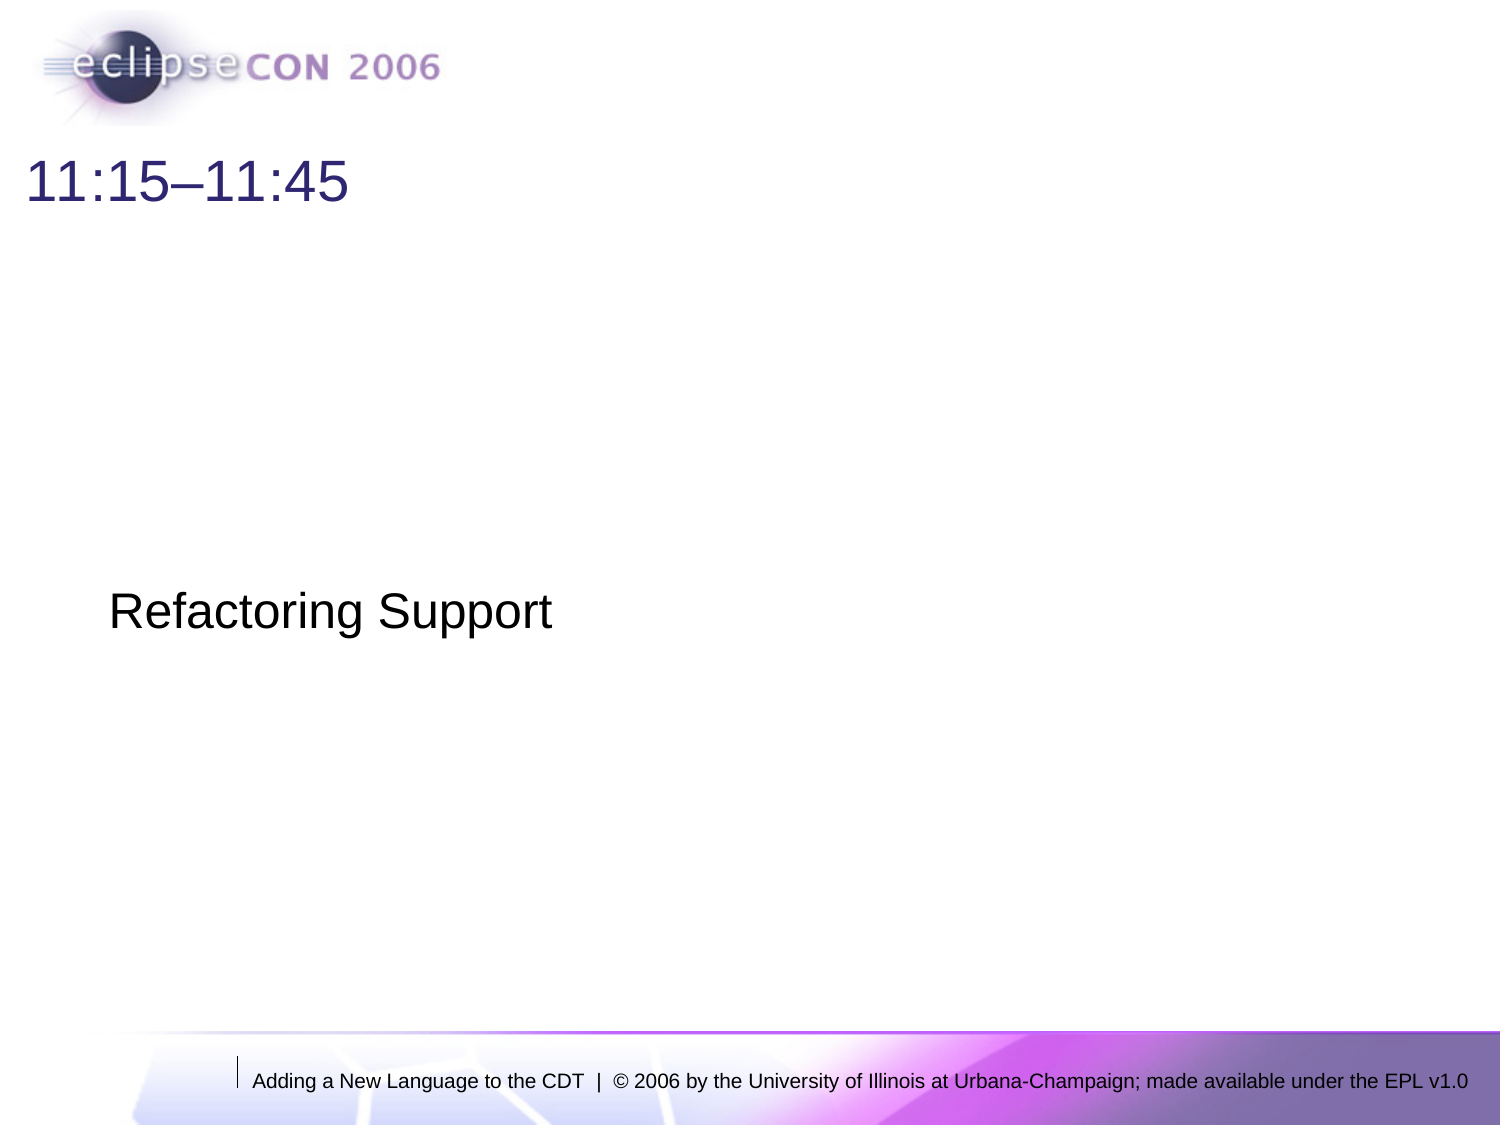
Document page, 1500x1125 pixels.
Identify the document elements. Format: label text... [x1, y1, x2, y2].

picture [31, 10, 1040, 126]
subtitle Refactoring Support [108, 291, 1378, 932]
picture [0, 1031, 1500, 1125]
title 11:15–11:45 [25, 142, 1378, 225]
